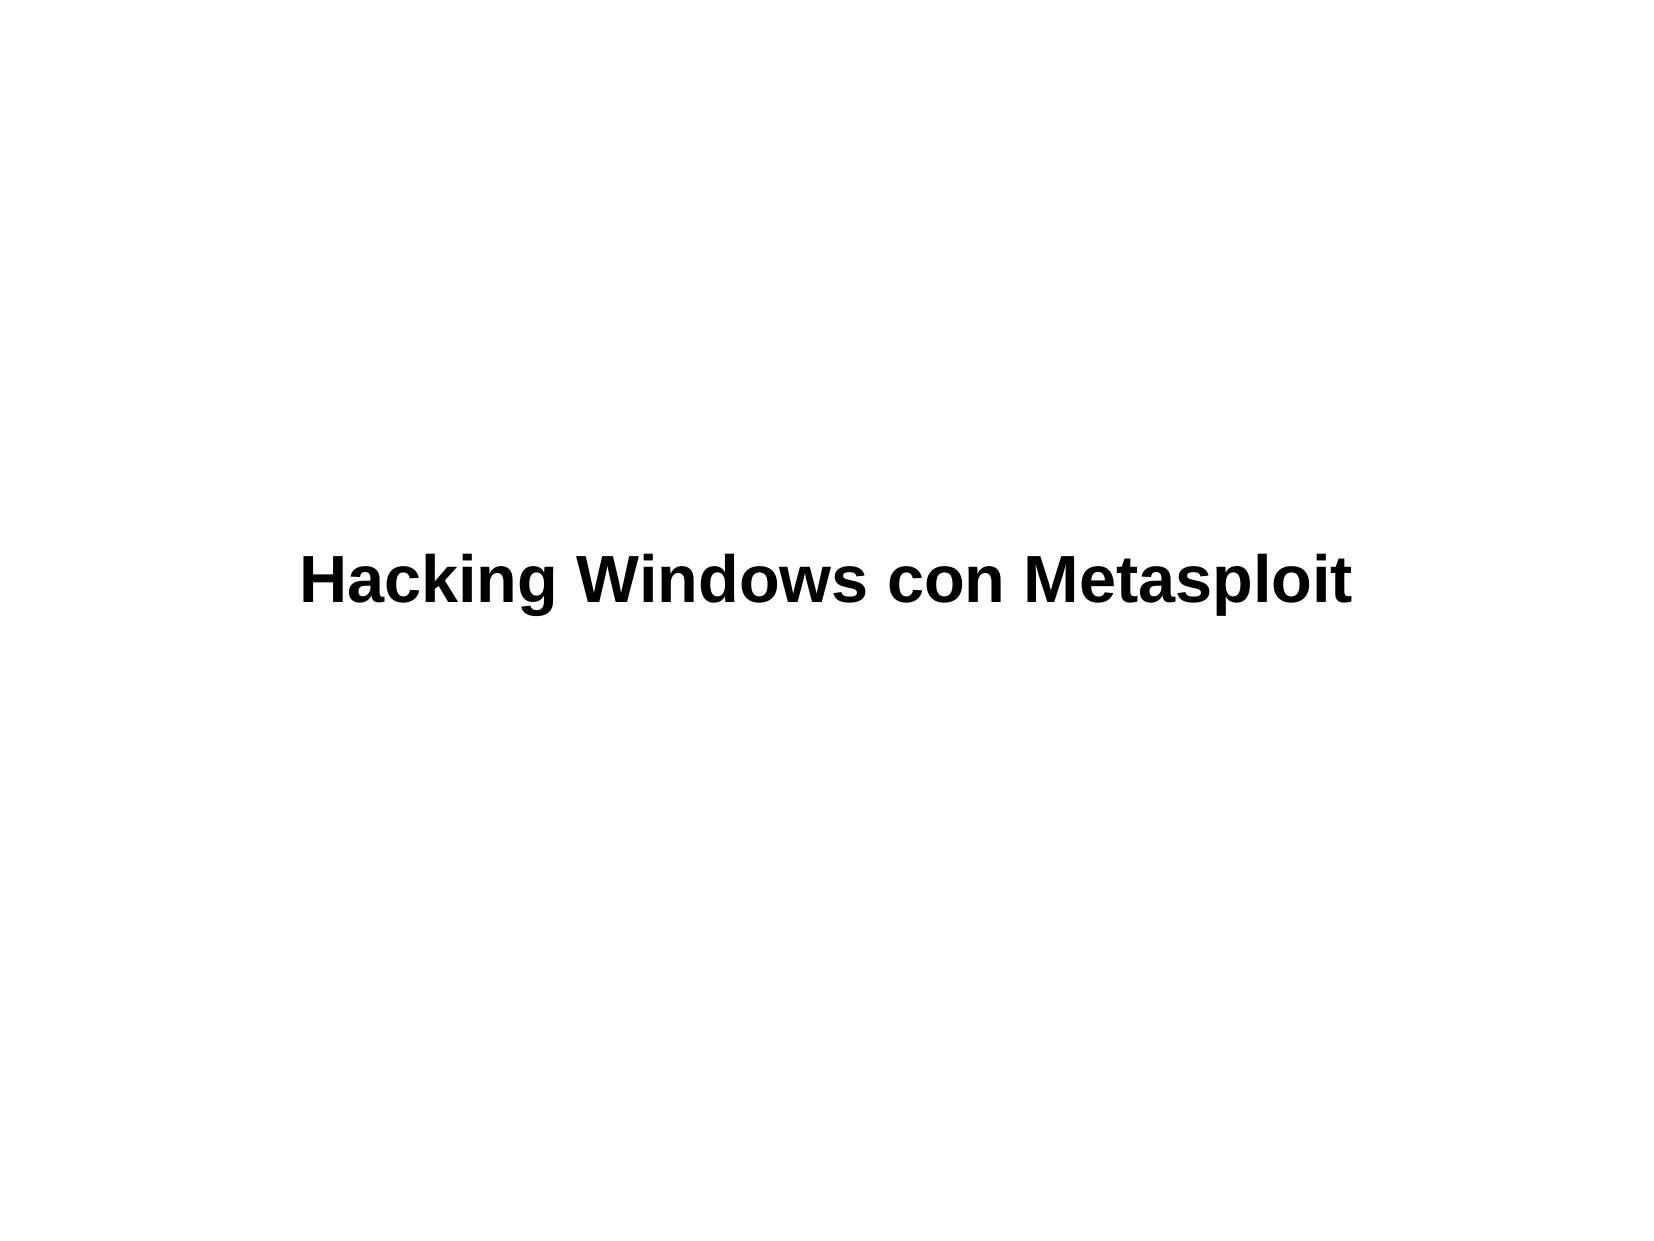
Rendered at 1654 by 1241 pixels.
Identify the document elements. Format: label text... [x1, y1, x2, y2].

subtitle Hacking Windows con Metasploit [82, 49, 1571, 1109]
